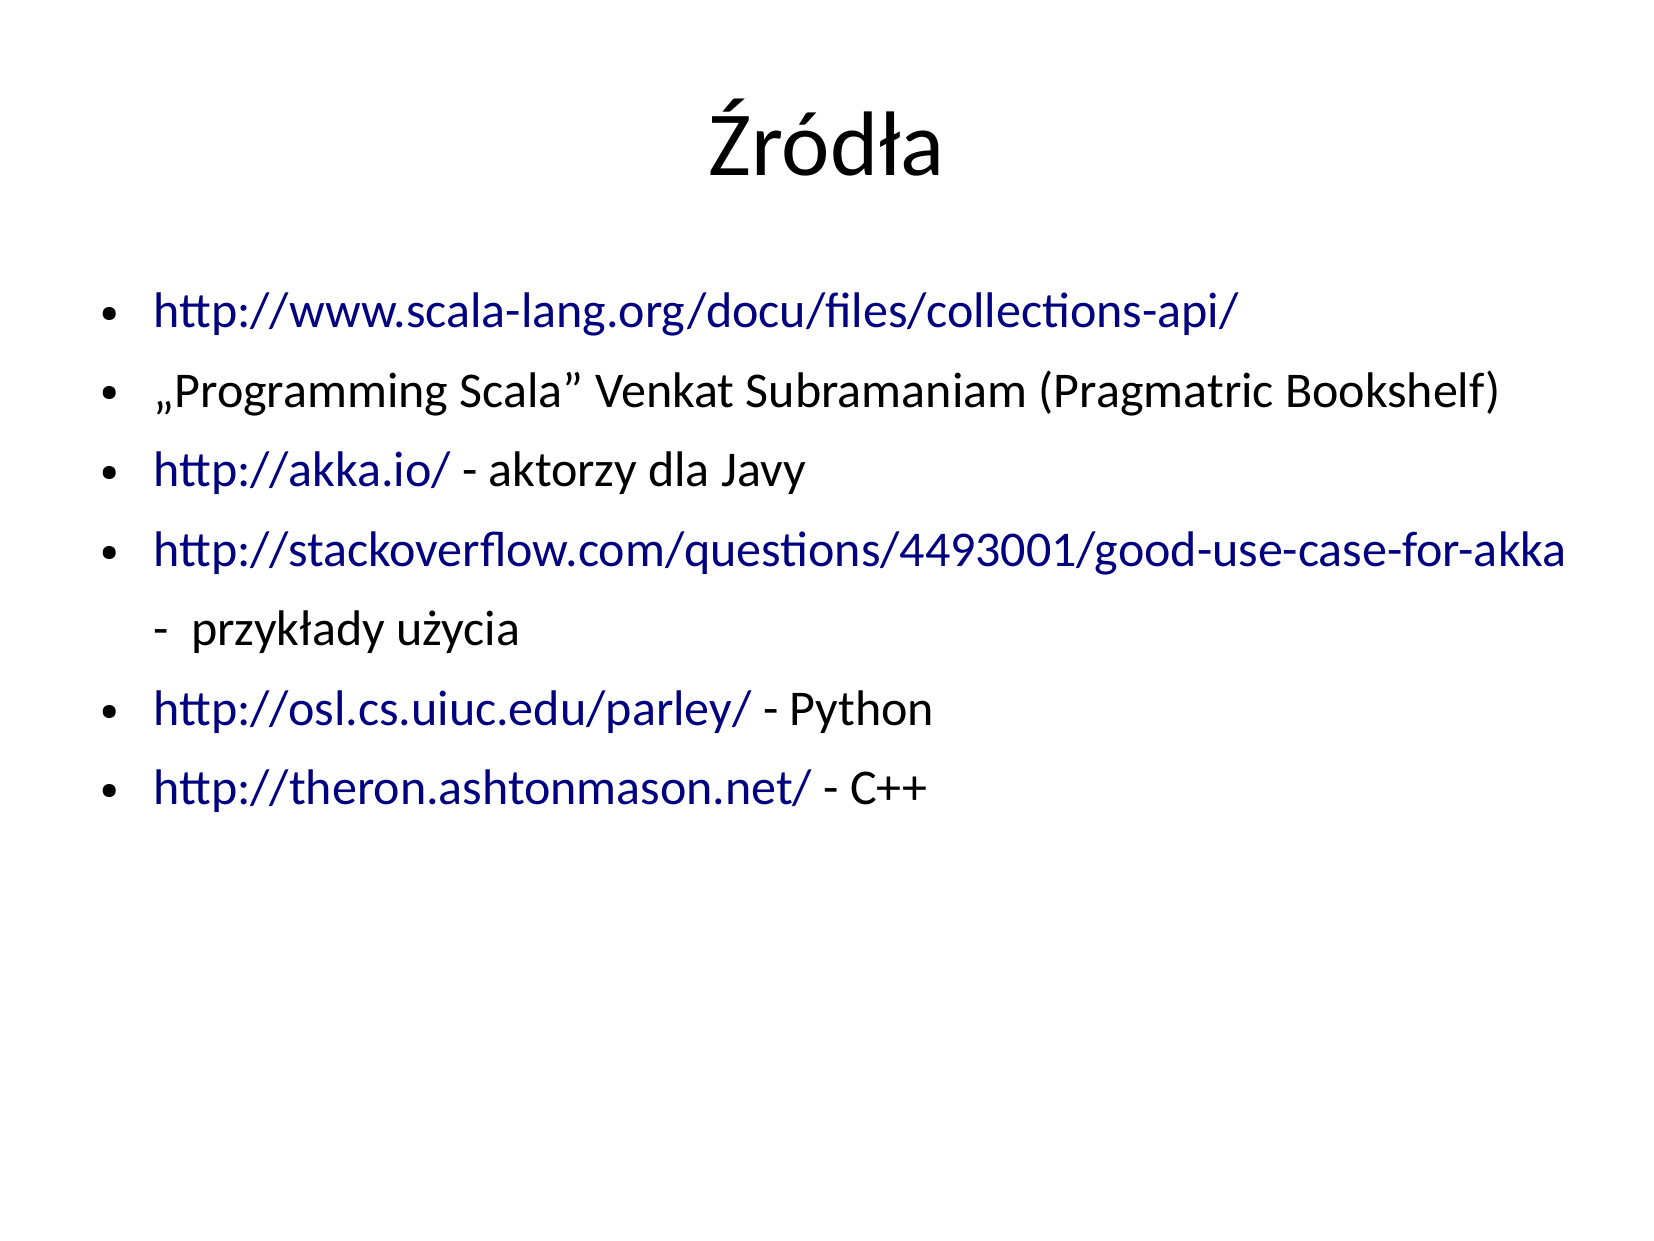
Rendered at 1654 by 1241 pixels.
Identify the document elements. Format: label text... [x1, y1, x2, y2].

list http://www.scala-lang.org/docu/files/collections-api/ „Programming Scala” Venkat Subramaniam (Pragmatric Bookshelf) http://akka.io/ - aktorzy dla Javy http://stackoverflow.com/questions/4493001/good-use-case-for-akka - przykłady użycia http://osl.cs.uiuc.edu/parley/ - Python http://theron.ashtonmason.net/ - C++ [82, 290, 1571, 1094]
title Źródła [82, 56, 1571, 250]
